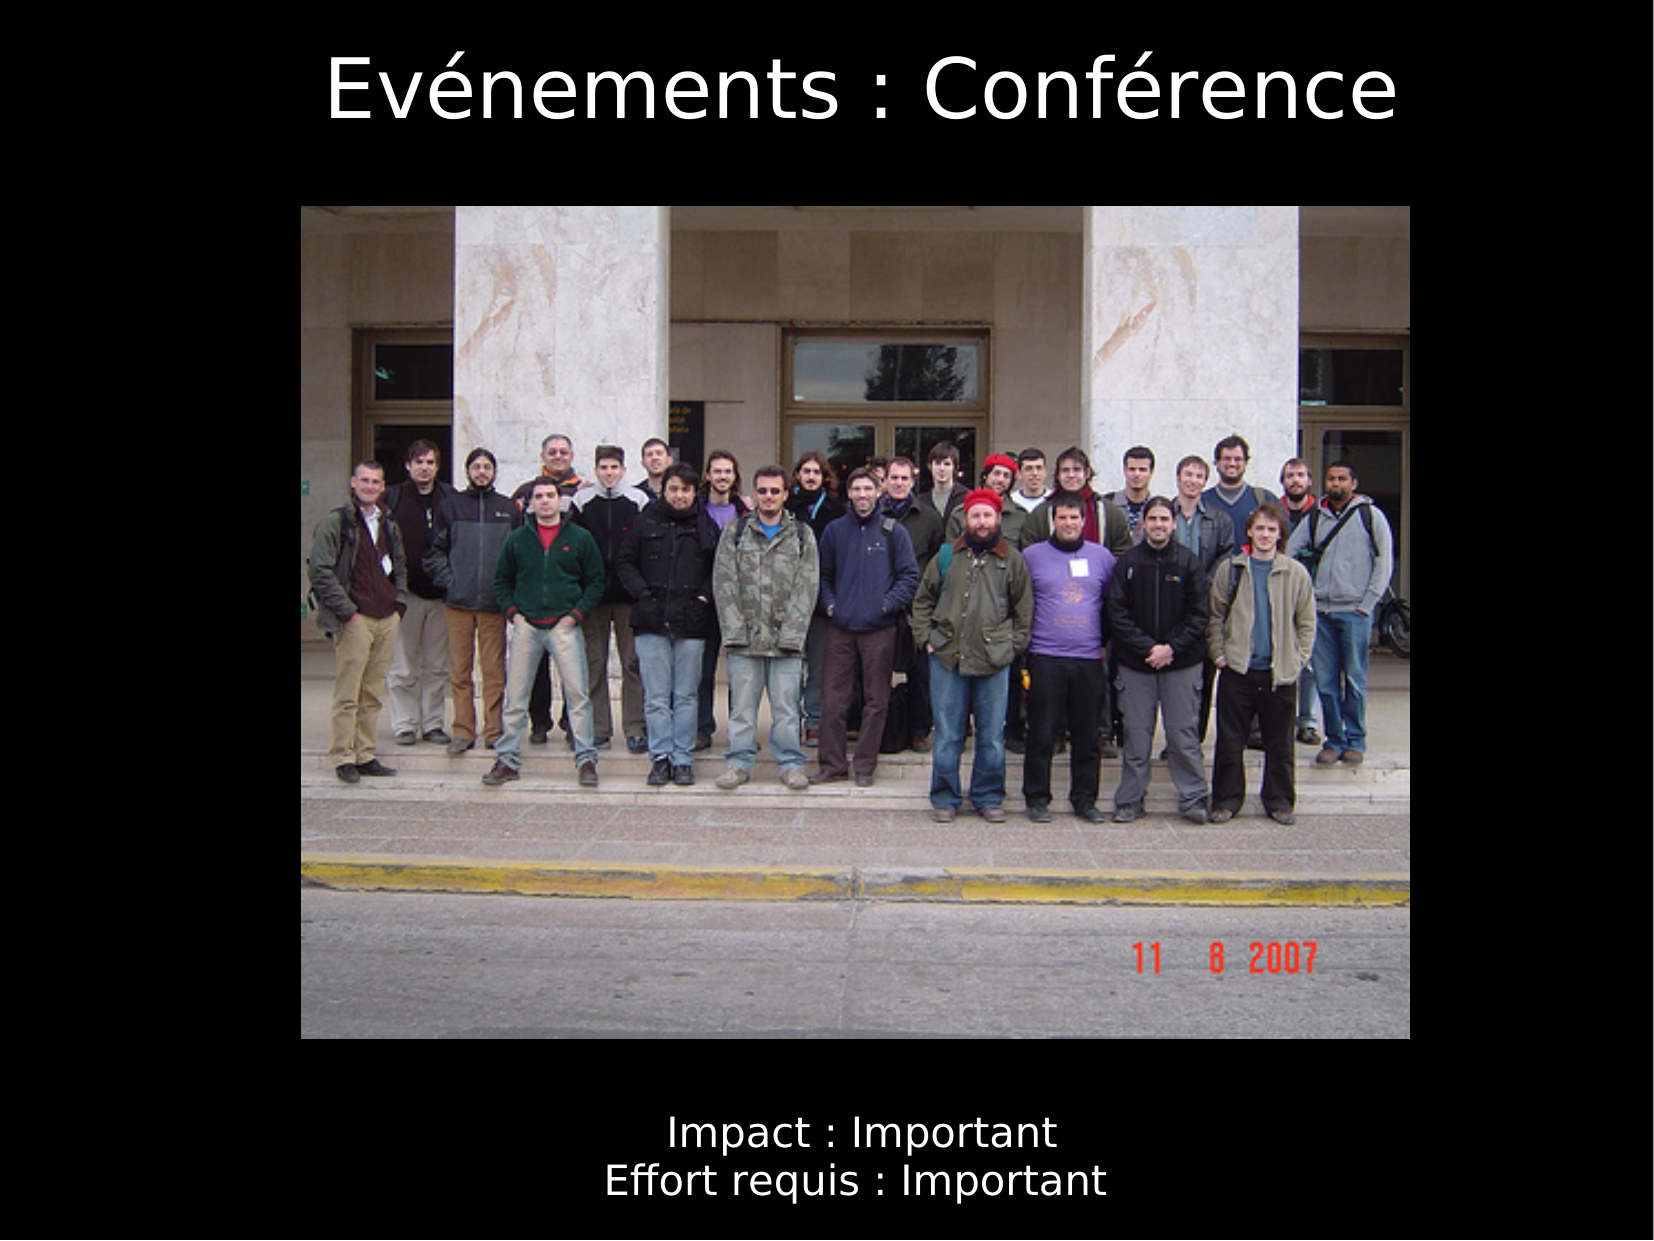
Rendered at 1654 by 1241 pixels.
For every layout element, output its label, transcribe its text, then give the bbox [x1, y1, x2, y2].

text_box Evénements : Conférence Impact : Important Effort requis : Important [35, 33, 1654, 1213]
picture [301, 206, 1410, 1039]
